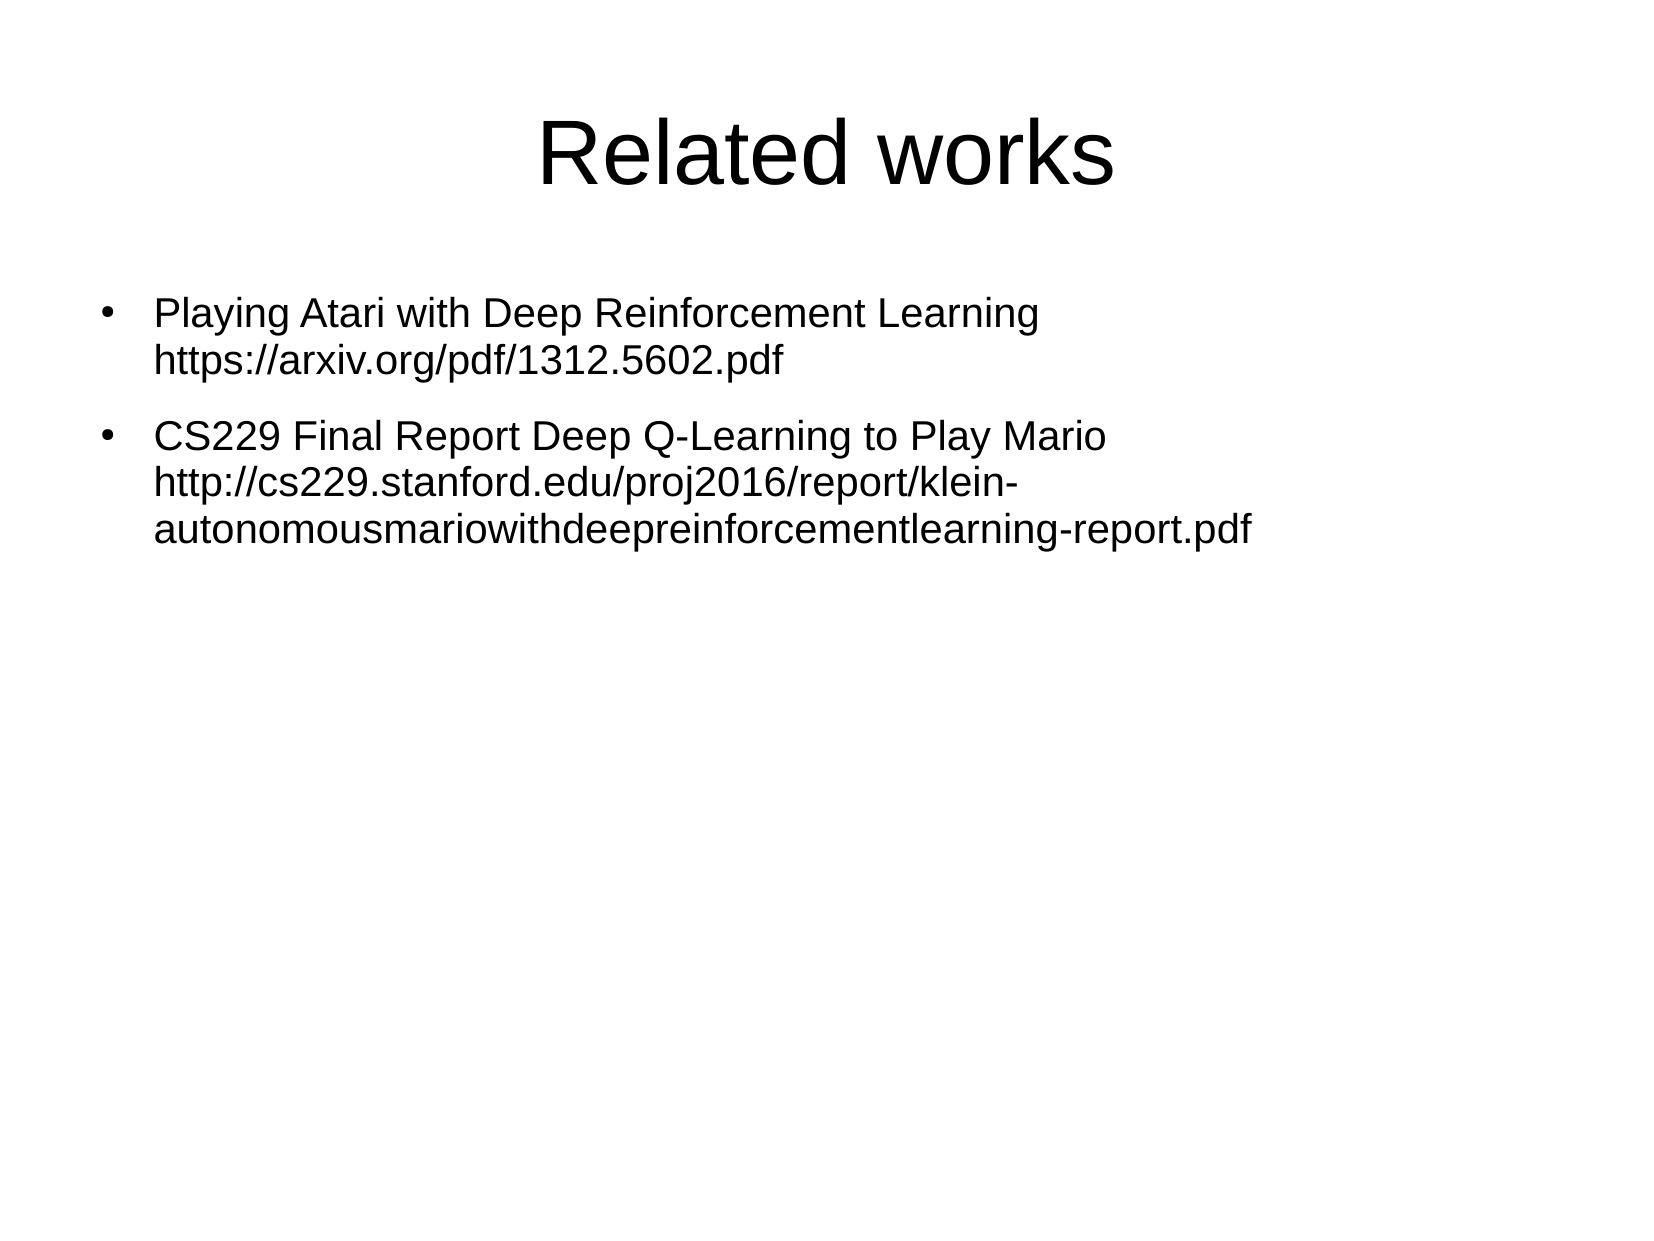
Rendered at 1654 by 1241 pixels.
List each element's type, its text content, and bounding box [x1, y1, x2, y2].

list Playing Atari with Deep Reinforcement Learning https://arxiv.org/pdf/1312.5602.pdf CS229 Final Report Deep Q-Learning to Play Mario http://cs229.stanford.edu/proj2016/report/klein-autonomousmariowithdeepreinforcementlearning-report.pdf [82, 290, 1571, 1109]
title Related works [82, 49, 1571, 257]
